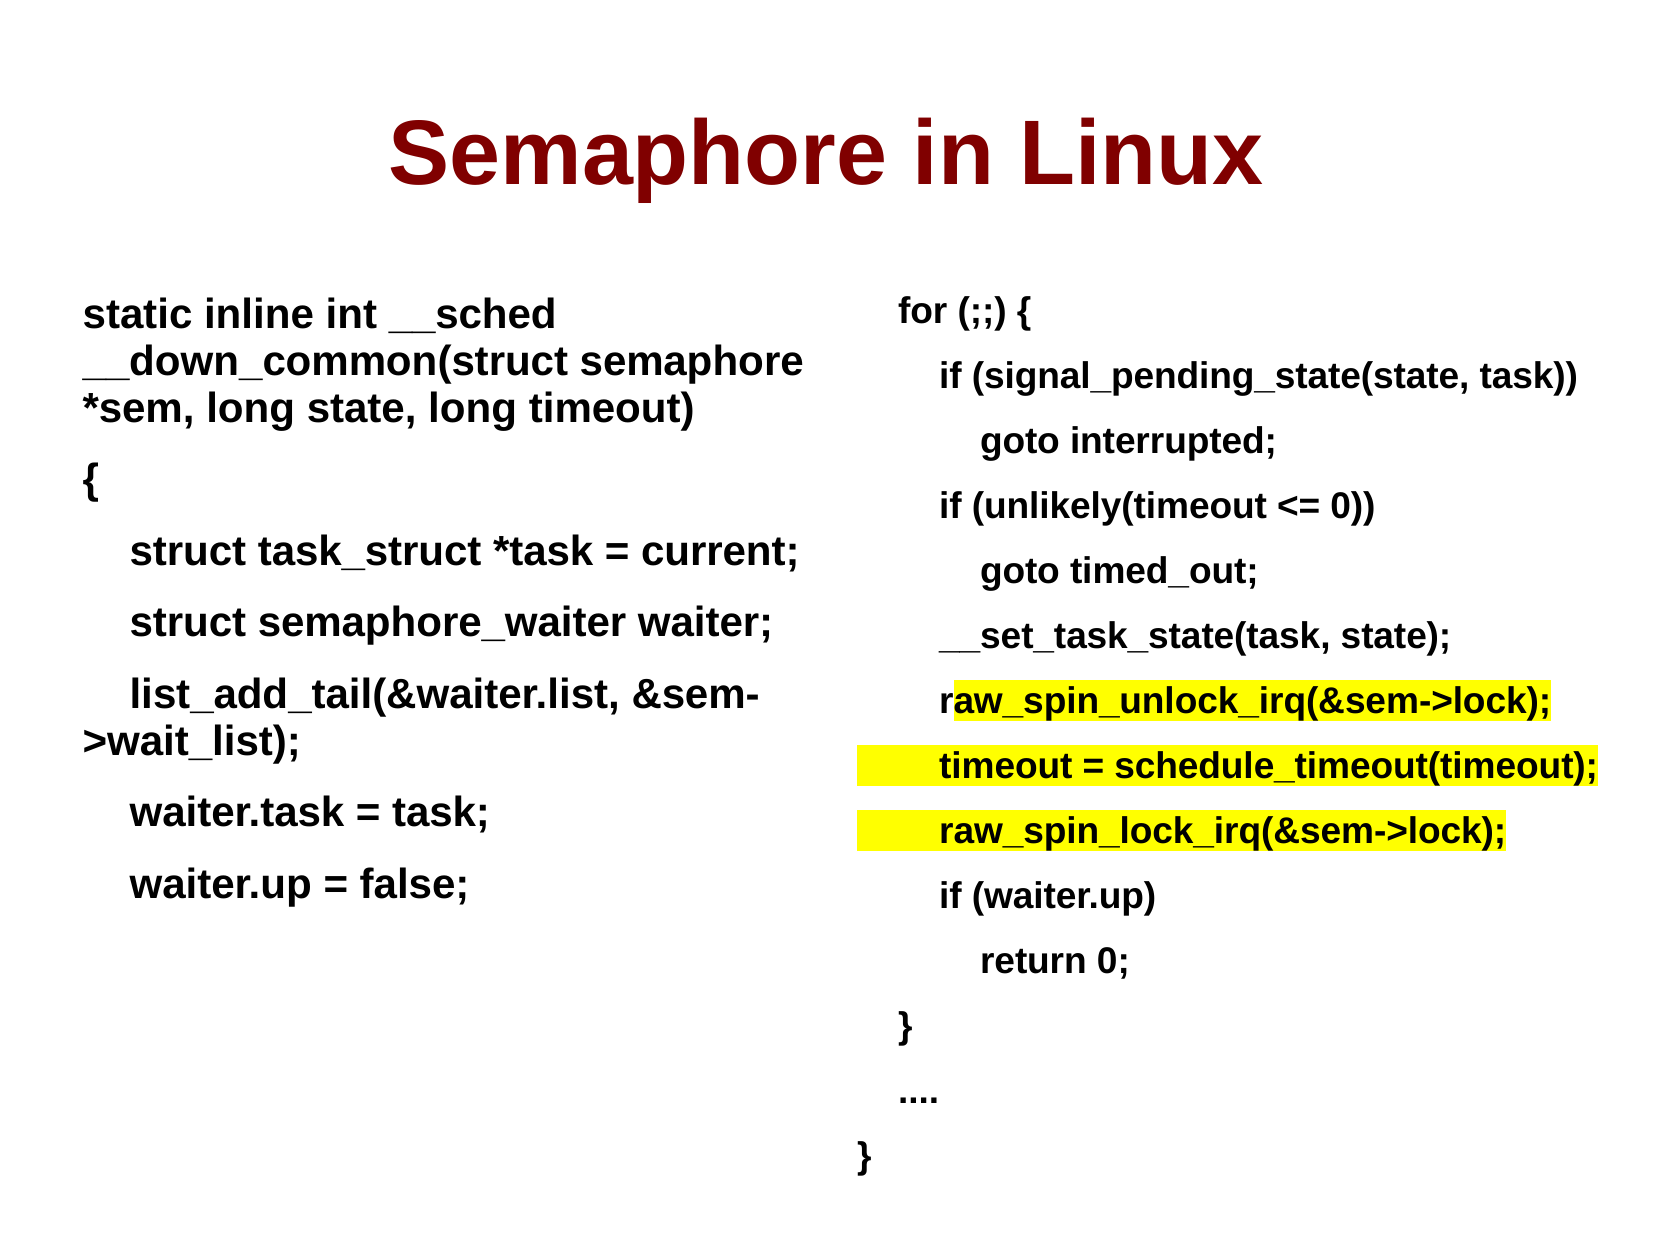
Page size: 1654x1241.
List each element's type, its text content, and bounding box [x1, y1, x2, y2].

list static inline int __sched __down_common(struct semaphore *sem, long state, long timeout) { struct task_struct *task = current; struct semaphore_waiter waiter; list_add_tail(&waiter.list, &sem->wait_list); waiter.task = task; waiter.up = false; [82, 290, 809, 1010]
list for (;;) { if (signal_pending_state(state, task)) goto interrupted; if (unlikely(timeout <= 0)) goto timed_out; __set_task_state(task, state); raw_spin_unlock_irq(&sem->lock); timeout = schedule_timeout(timeout); raw_spin_lock_irq(&sem->lock); if (waiter.up) return 0; } .... } [857, 290, 1607, 1193]
title Semaphore in Linux [82, 49, 1571, 257]
